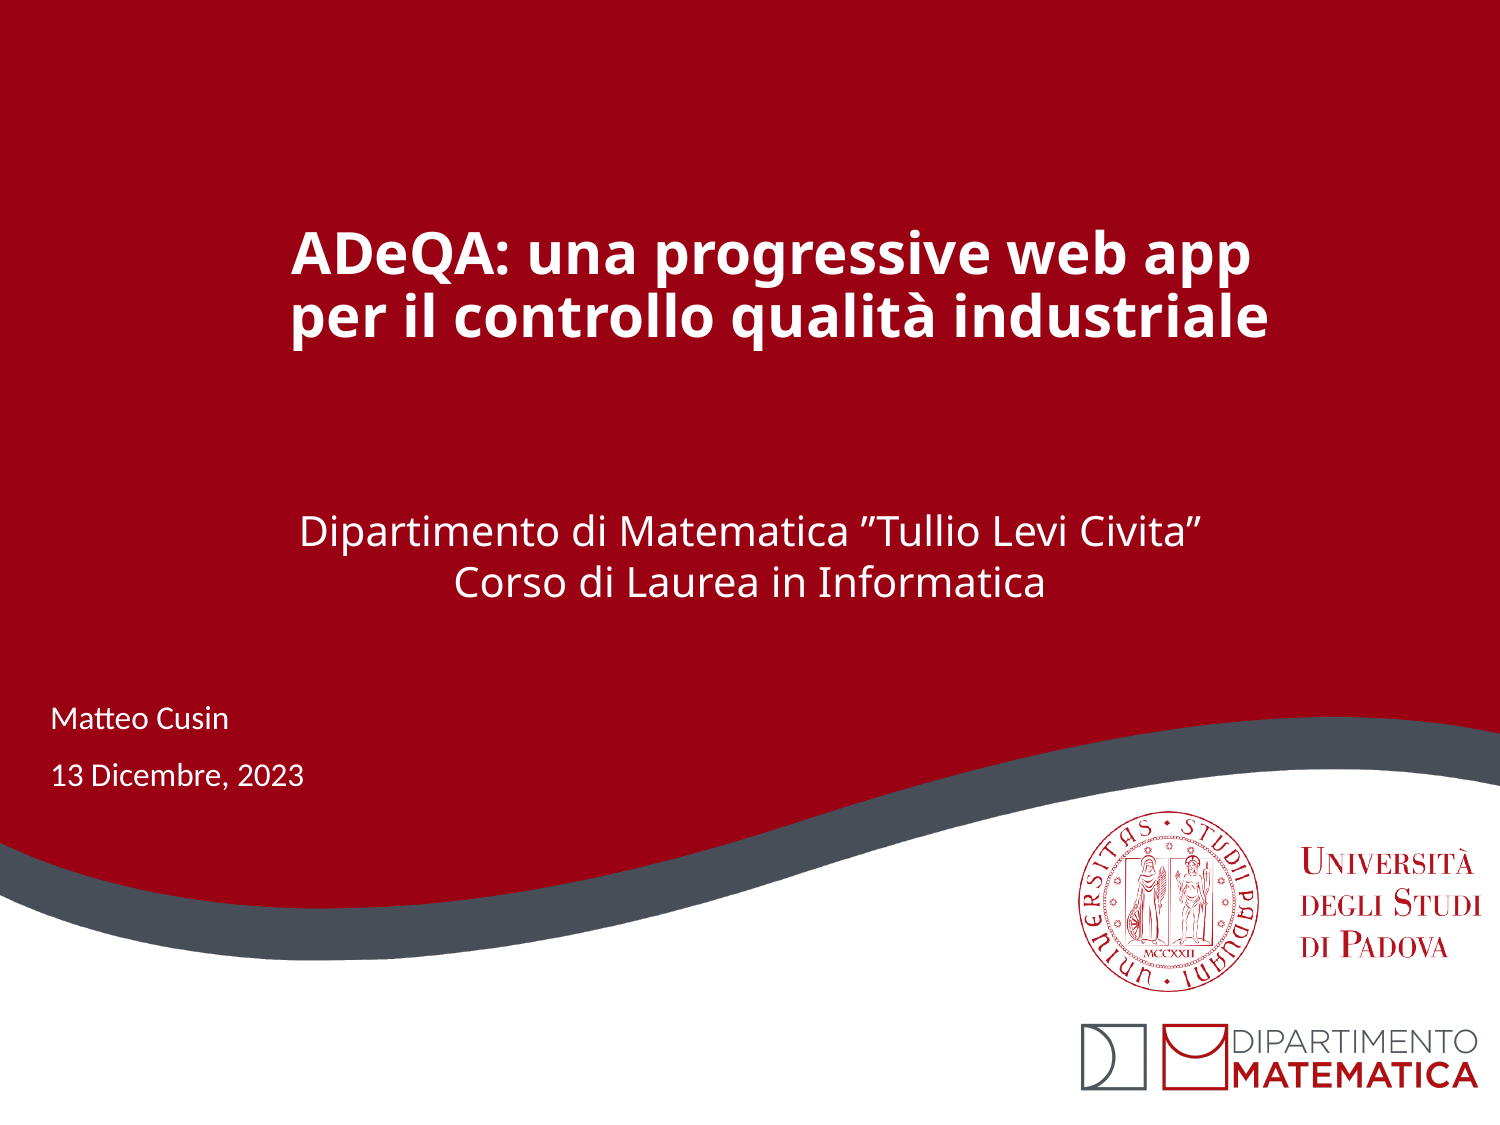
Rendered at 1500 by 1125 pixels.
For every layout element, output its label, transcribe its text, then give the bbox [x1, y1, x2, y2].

subtitle Dipartimento di Matematica ”Tullio Levi Civita” Corso di Laurea in Informatica [187, 497, 1313, 680]
picture [0, 0, 1500, 992]
list 13 Dicembre, 2023 [35, 750, 532, 791]
title ADeQA: una progressive web app per il controllo qualità industriale [112, 91, 1447, 483]
list Matteo Cusin [35, 693, 453, 746]
picture [1078, 1021, 1481, 1092]
